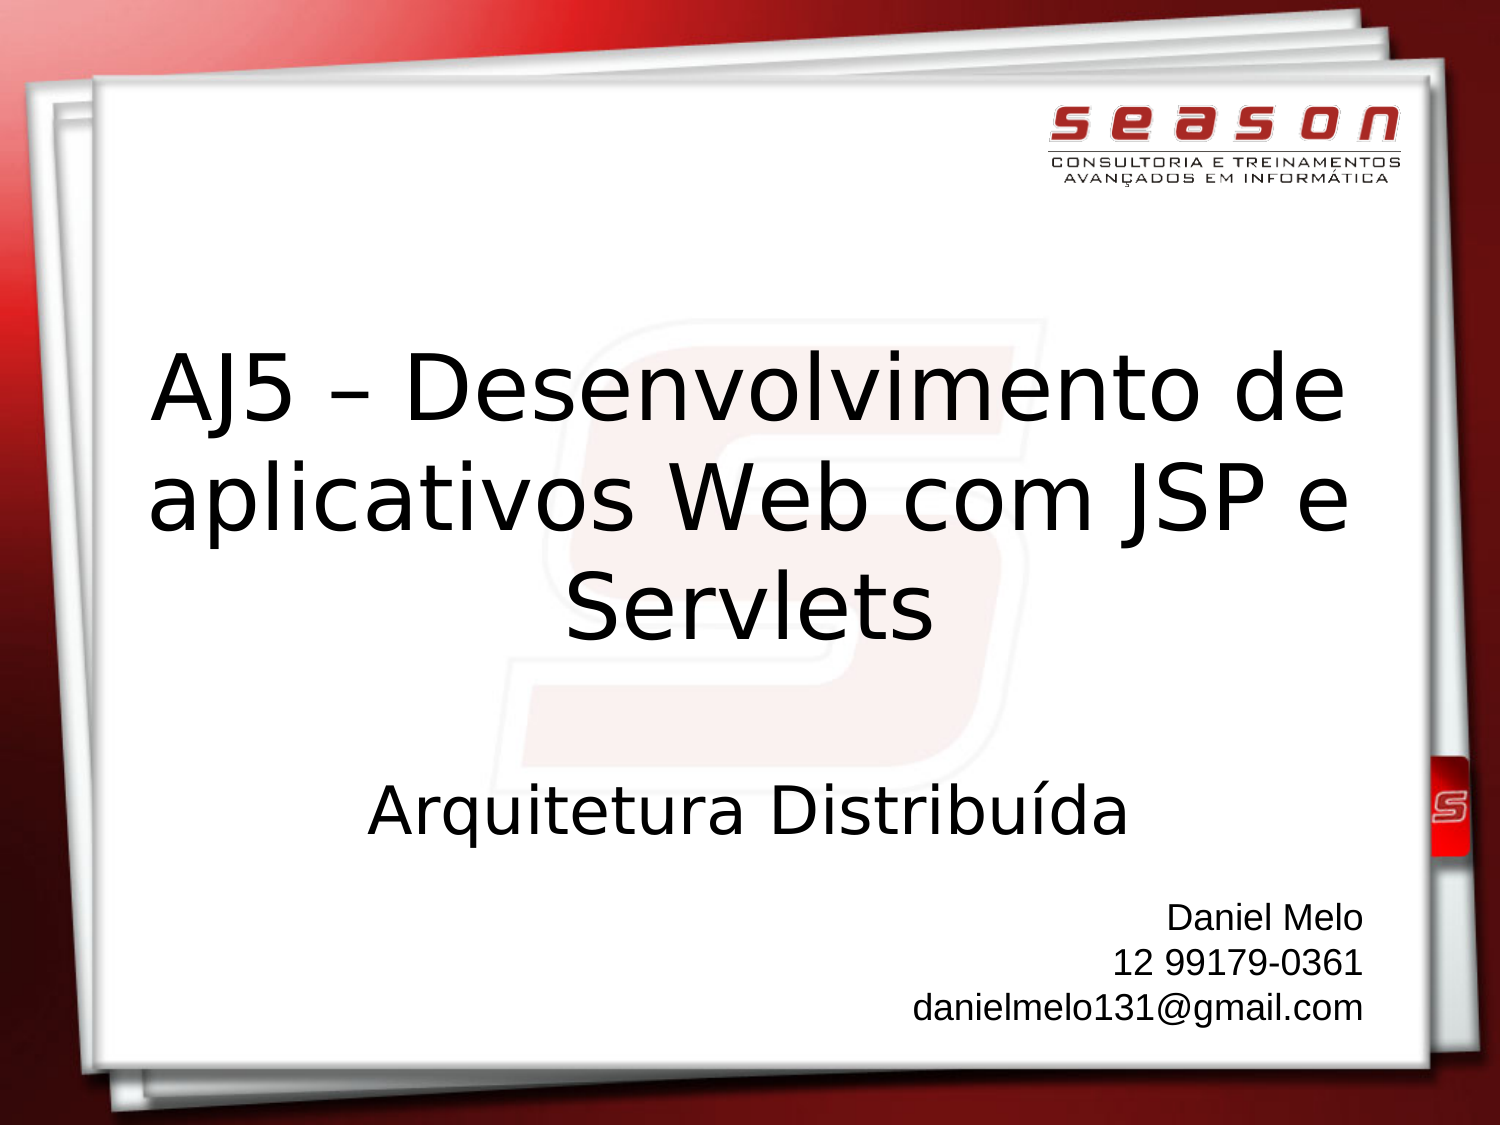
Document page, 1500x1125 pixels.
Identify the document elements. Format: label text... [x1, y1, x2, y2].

title AJ5 – Desenvolvimento de aplicativos Web com JSP e Servlets Arquitetura Distribuída [112, 320, 1388, 856]
picture [0, 0, 1500, 1125]
text_box Daniel Melo 12 99179-0361 danielmelo131@gmail.com [897, 885, 1382, 1052]
